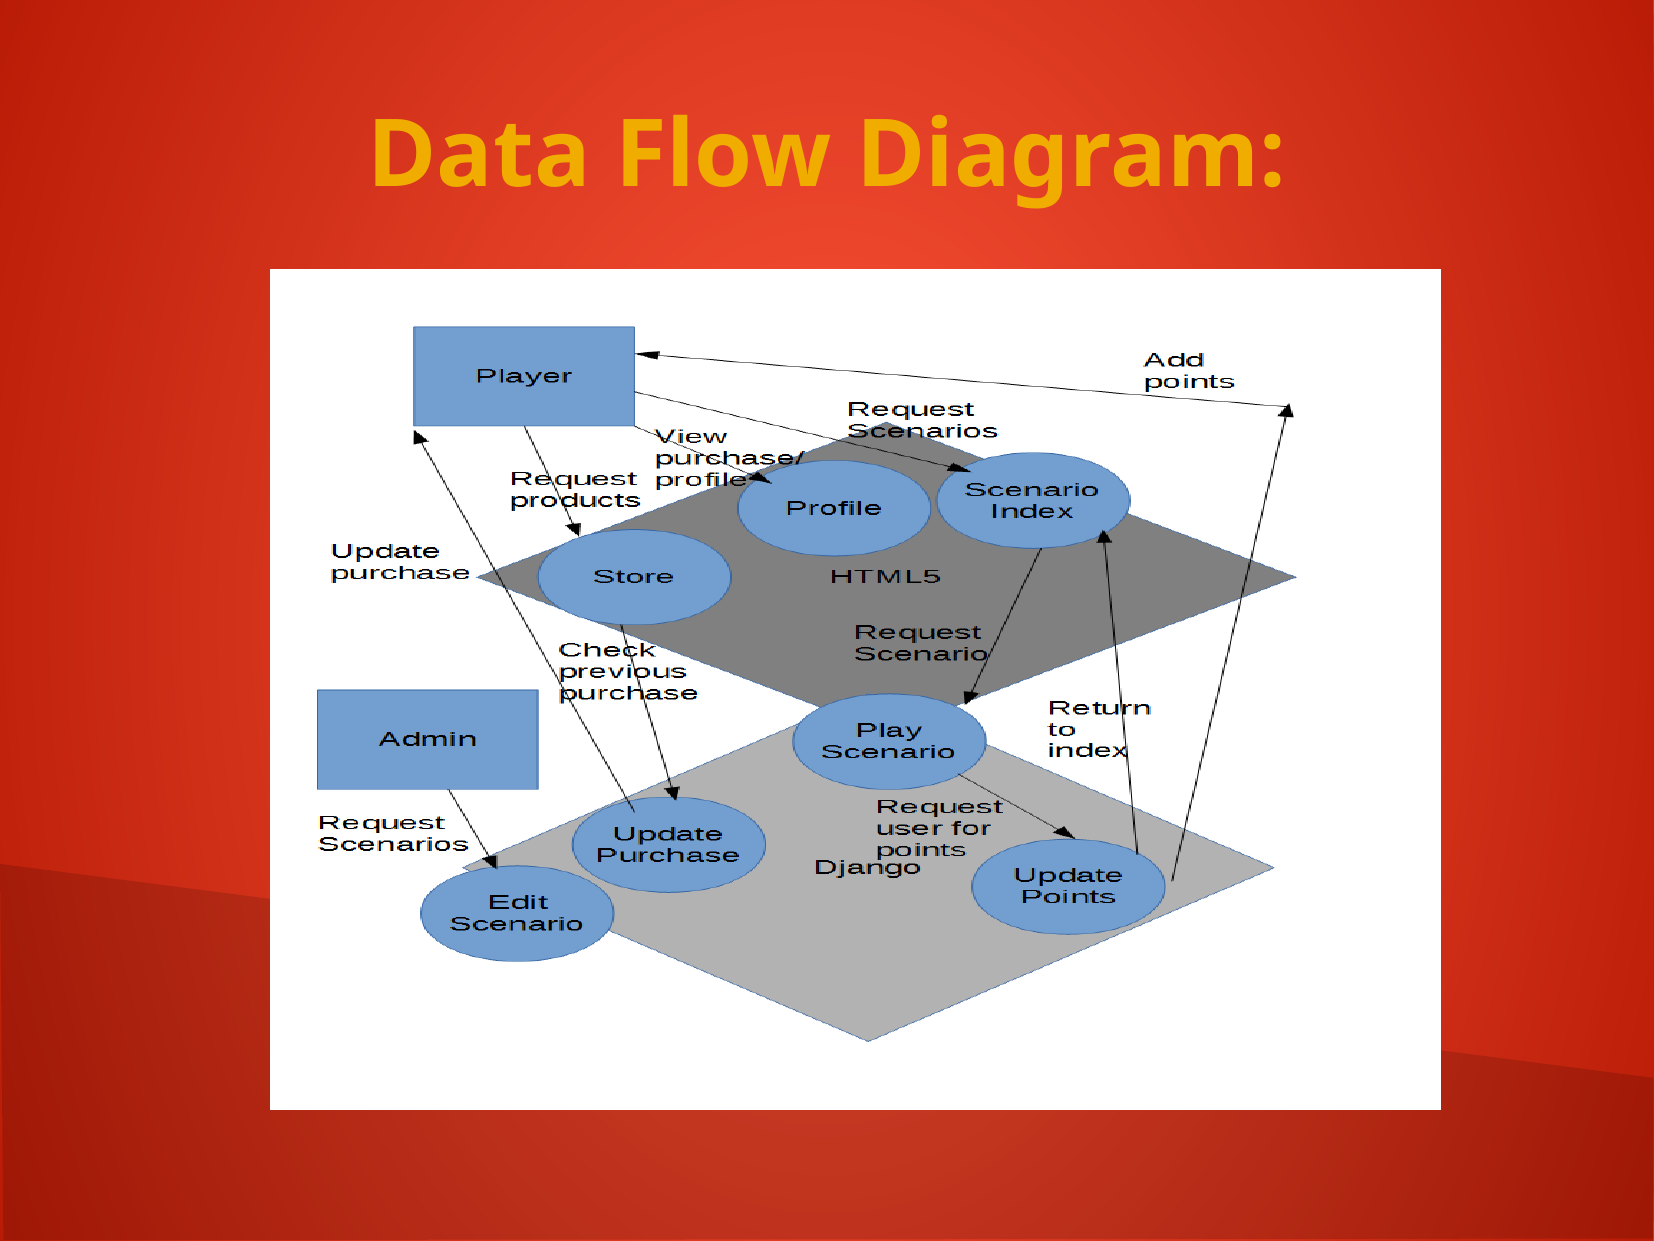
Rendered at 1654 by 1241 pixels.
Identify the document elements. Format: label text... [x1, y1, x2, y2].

title Data Flow Diagram: [82, 47, 1571, 252]
picture [270, 269, 1441, 1111]
